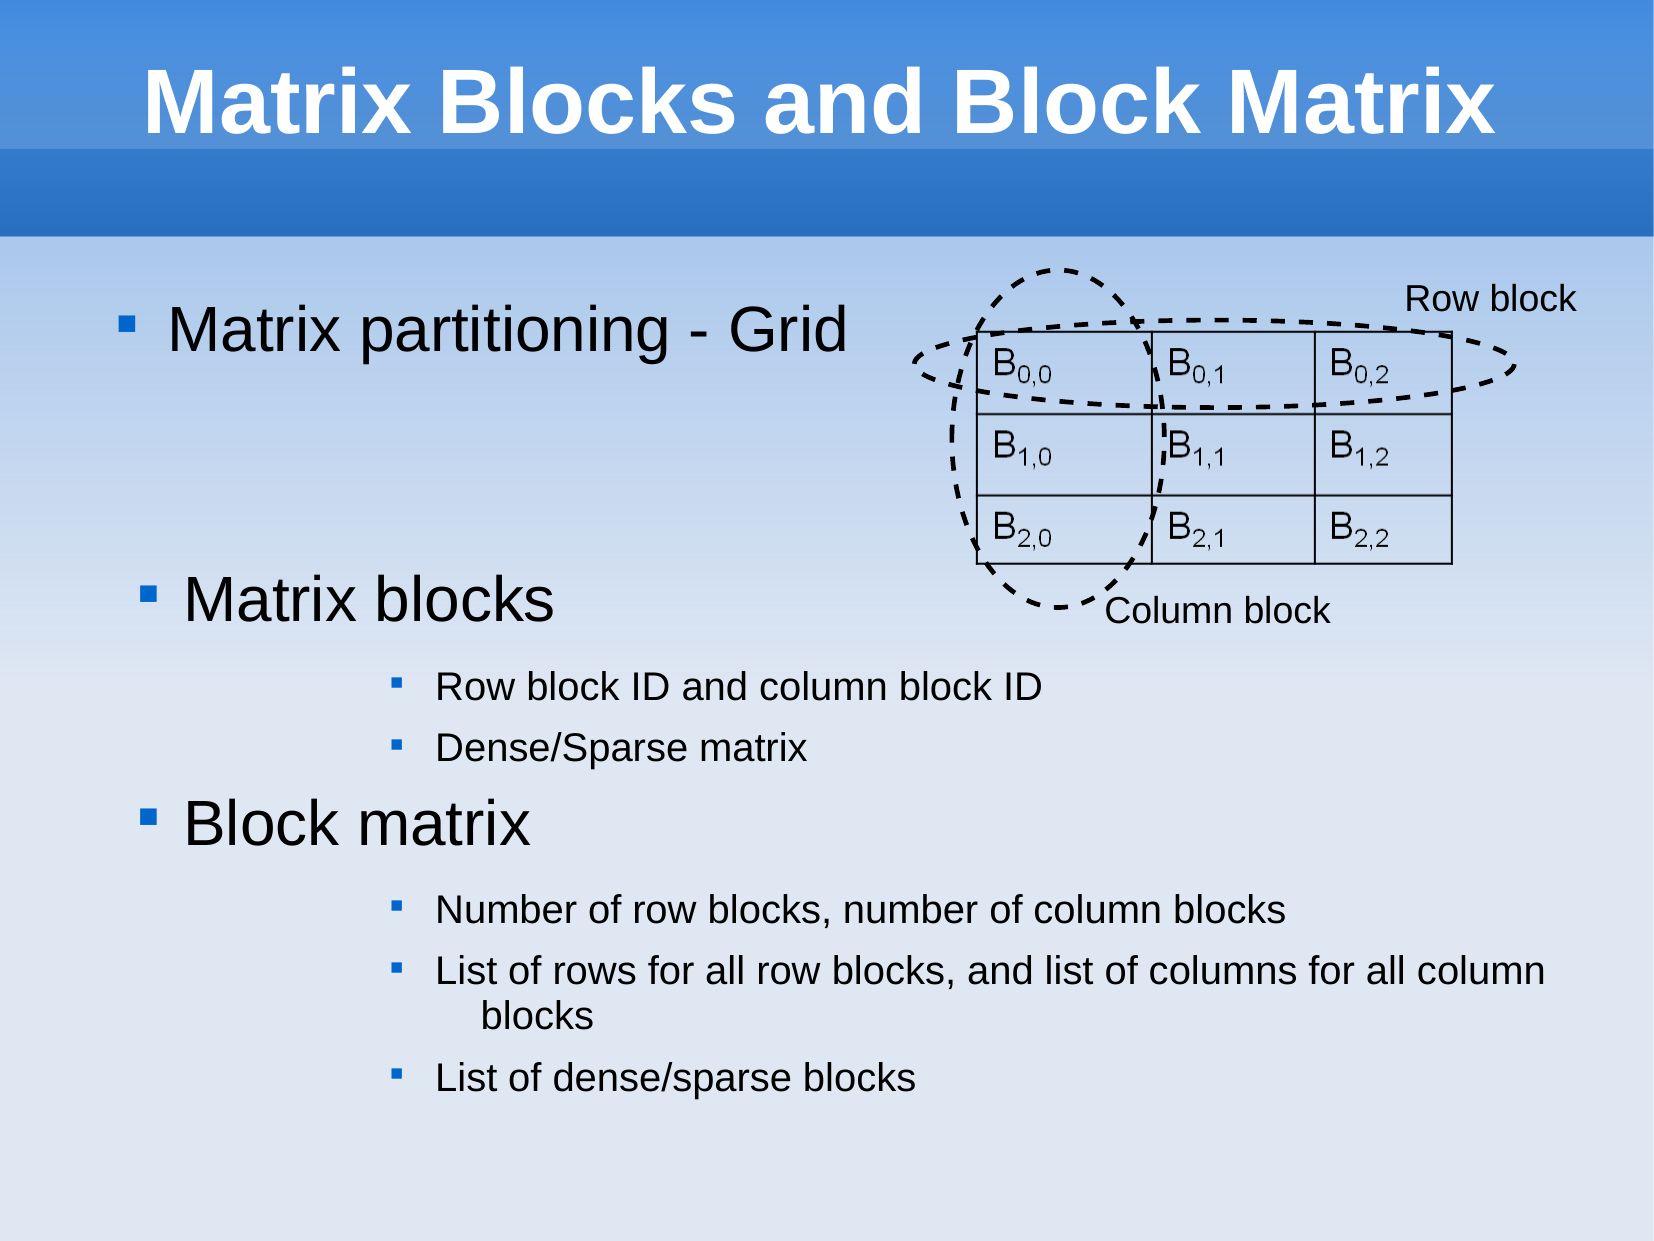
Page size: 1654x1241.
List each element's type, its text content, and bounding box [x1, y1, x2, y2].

title Matrix Blocks and Block Matrix [76, 0, 1565, 207]
list Matrix partitioning - Grid Matrix blocks Row block ID and column block ID Dense/Sparse matrix Block matrix Number of row blocks, number of column blocks List of rows for all row blocks, and list of columns for all column blocks List of dense/sparse blocks [82, 290, 1615, 1109]
text_box Row block [1389, 270, 1627, 328]
text_box Column block [1089, 582, 1365, 640]
picture [962, 318, 1467, 580]
